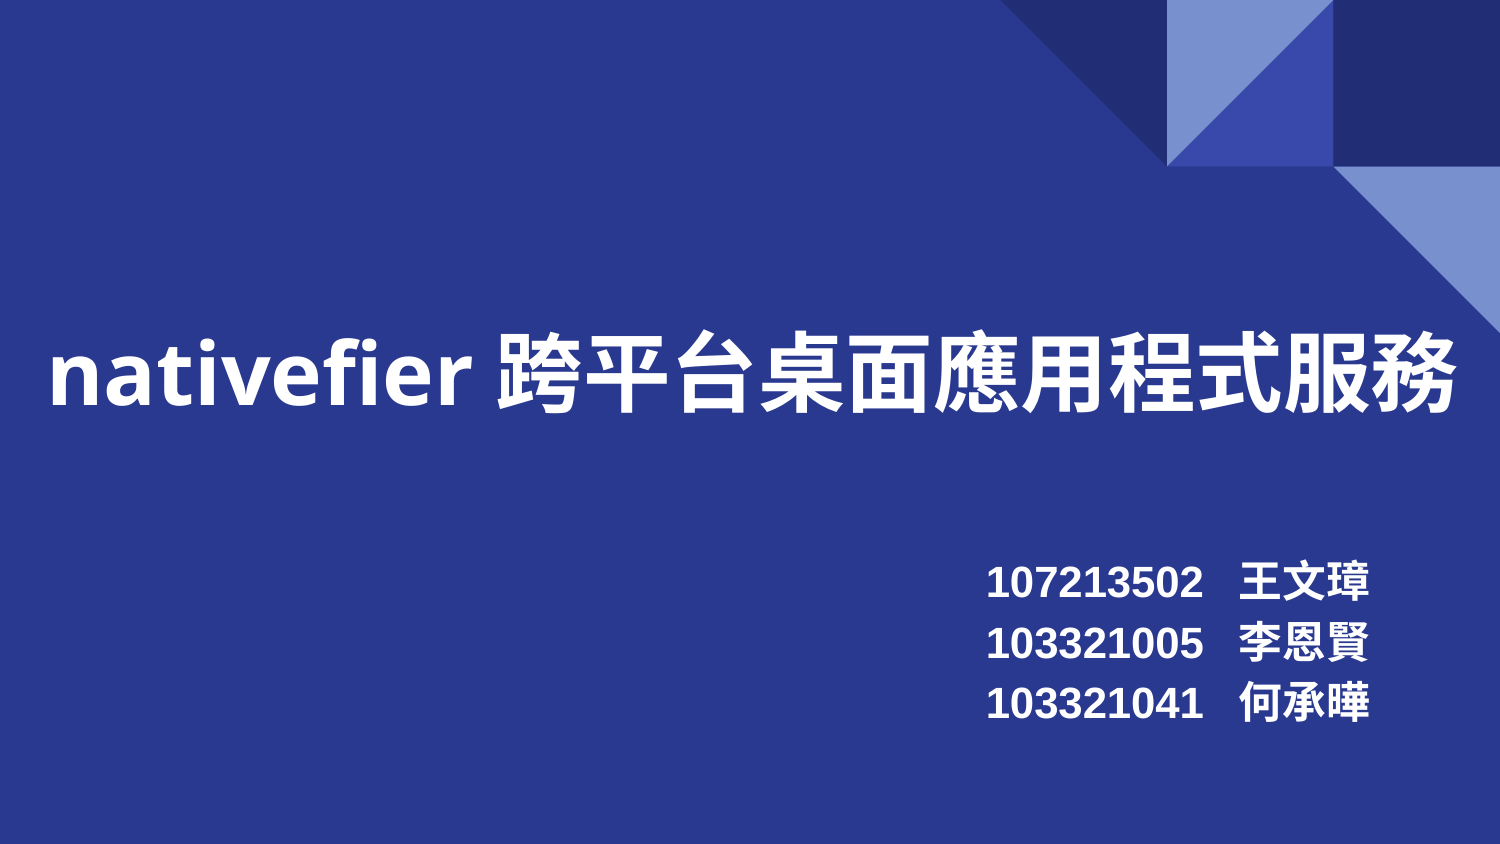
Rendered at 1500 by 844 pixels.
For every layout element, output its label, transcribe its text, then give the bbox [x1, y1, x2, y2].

subtitle 107213502 王文璋 103321005 李恩賢 103321041 何承曄 [970, 531, 1431, 735]
title nativefier跨平台桌面應用程式服務 [18, 244, 1486, 438]
